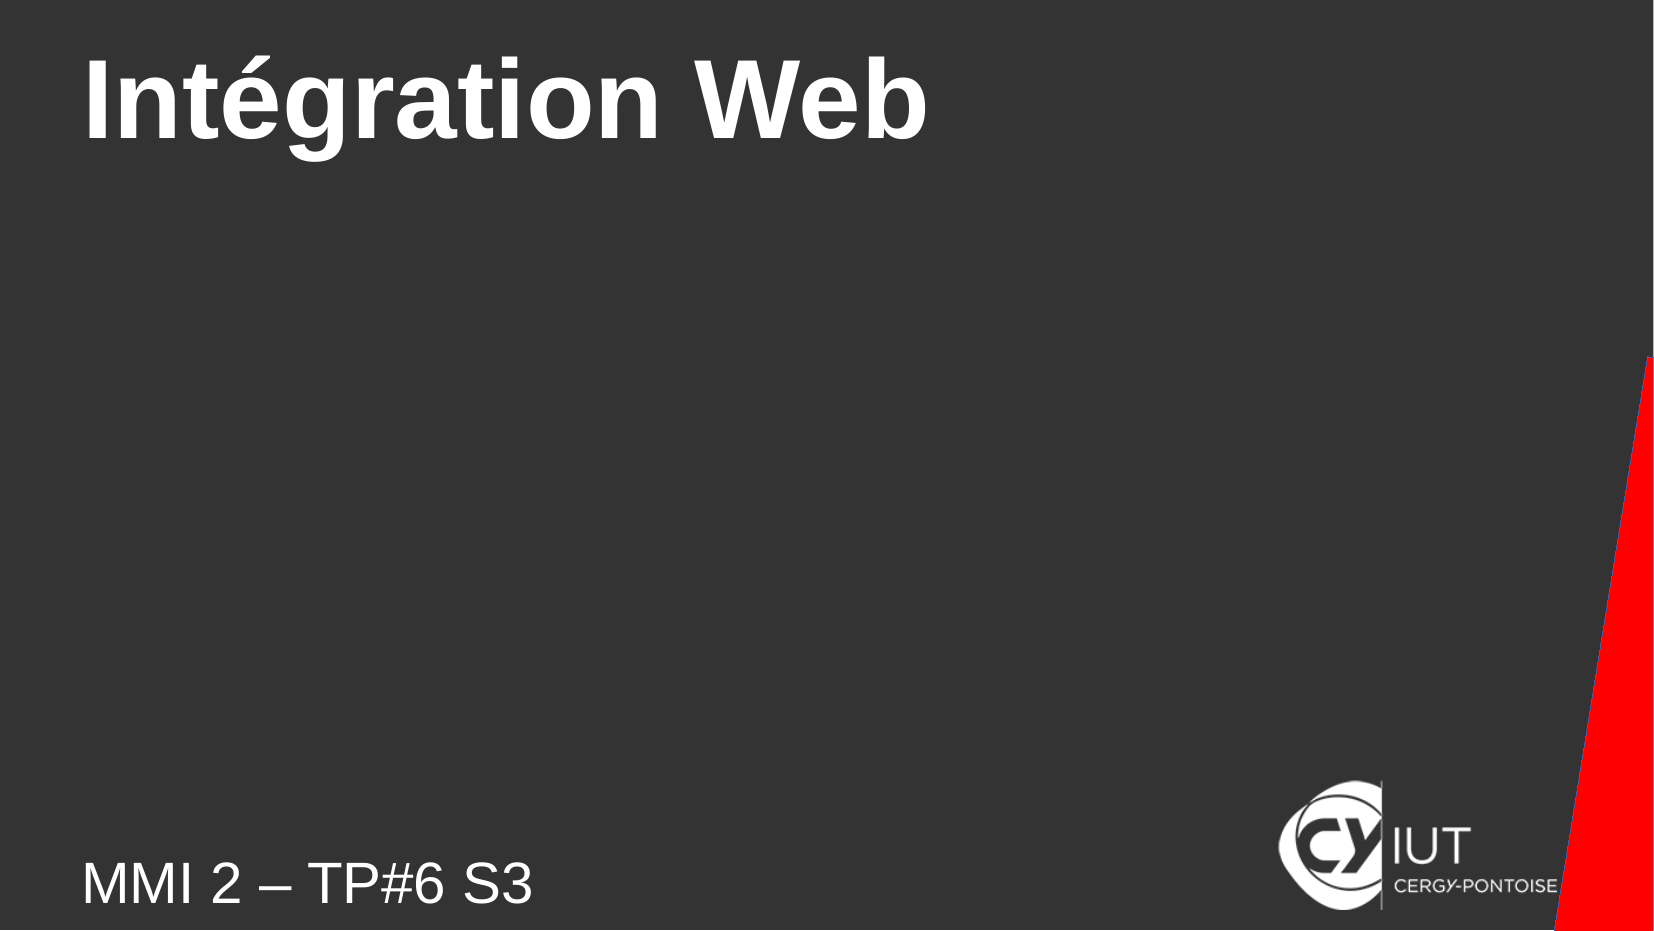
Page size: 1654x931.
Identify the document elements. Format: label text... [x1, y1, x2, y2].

title MMI 2 – TP#6 S3 [81, 805, 1134, 931]
title Intégration Web [82, 36, 1571, 226]
picture [1275, 779, 1557, 910]
text_box [1554, 356, 1654, 931]
